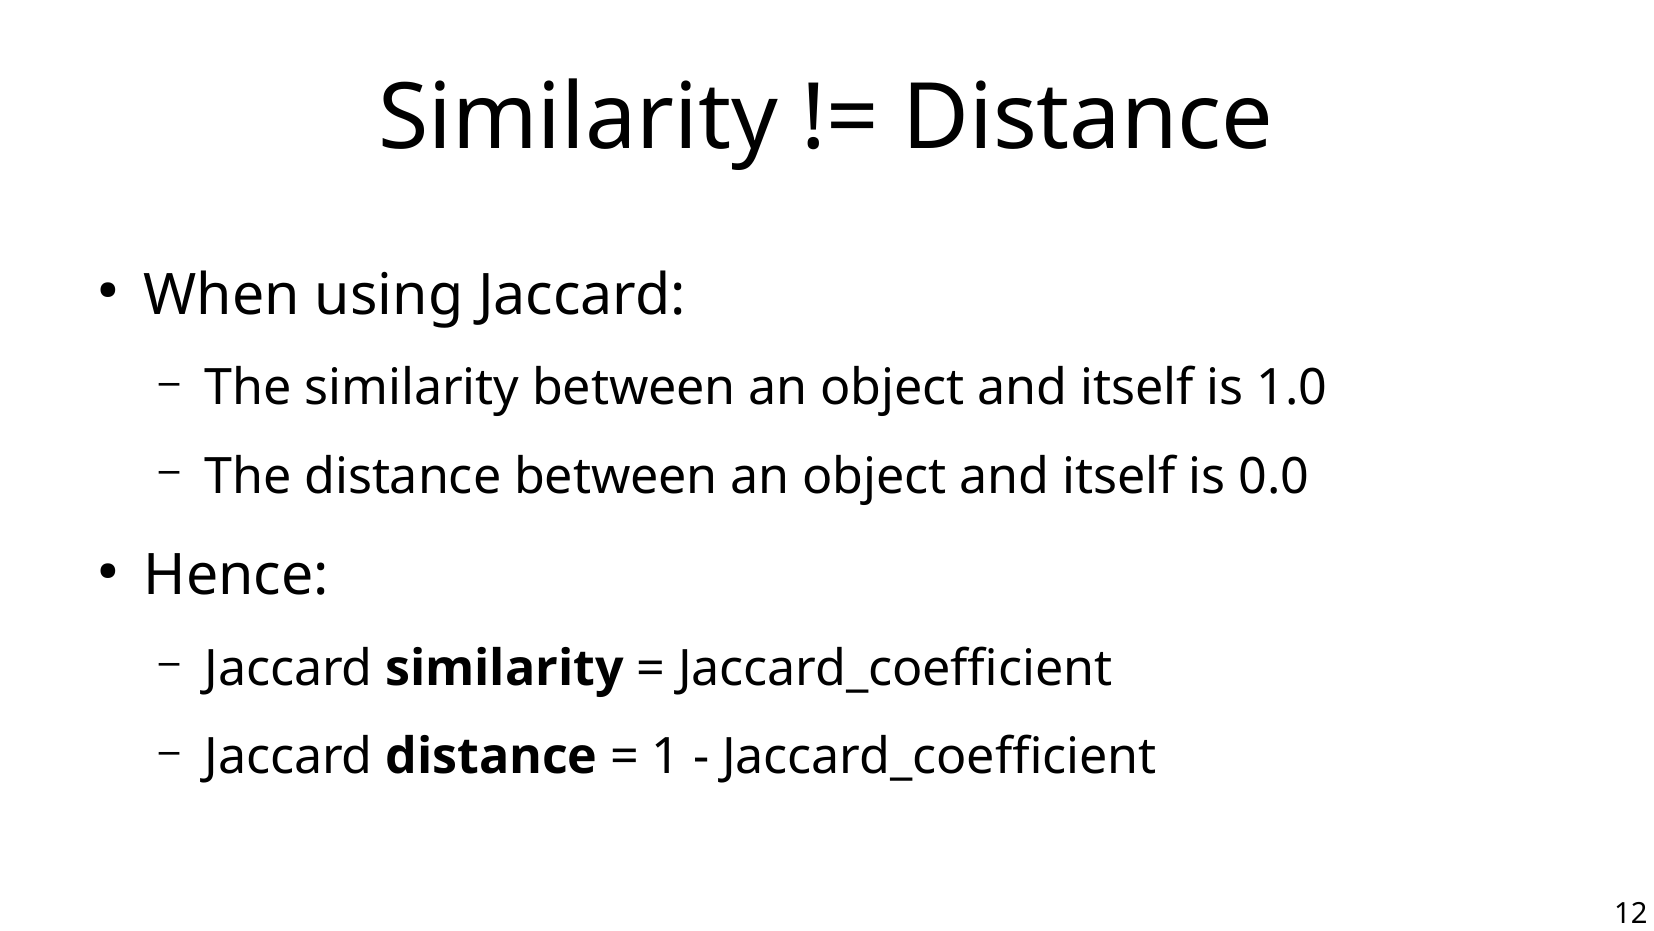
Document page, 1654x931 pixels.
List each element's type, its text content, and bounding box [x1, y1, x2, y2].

title Similarity != Distance [82, 1, 1571, 226]
list When using Jaccard: The similarity between an object and itself is 1.0 The distance between an object and itself is 0.0 Hence: Jaccard similarity = Jaccard_coefficient Jaccard distance = 1 - Jaccard_coefficient [82, 253, 1571, 793]
